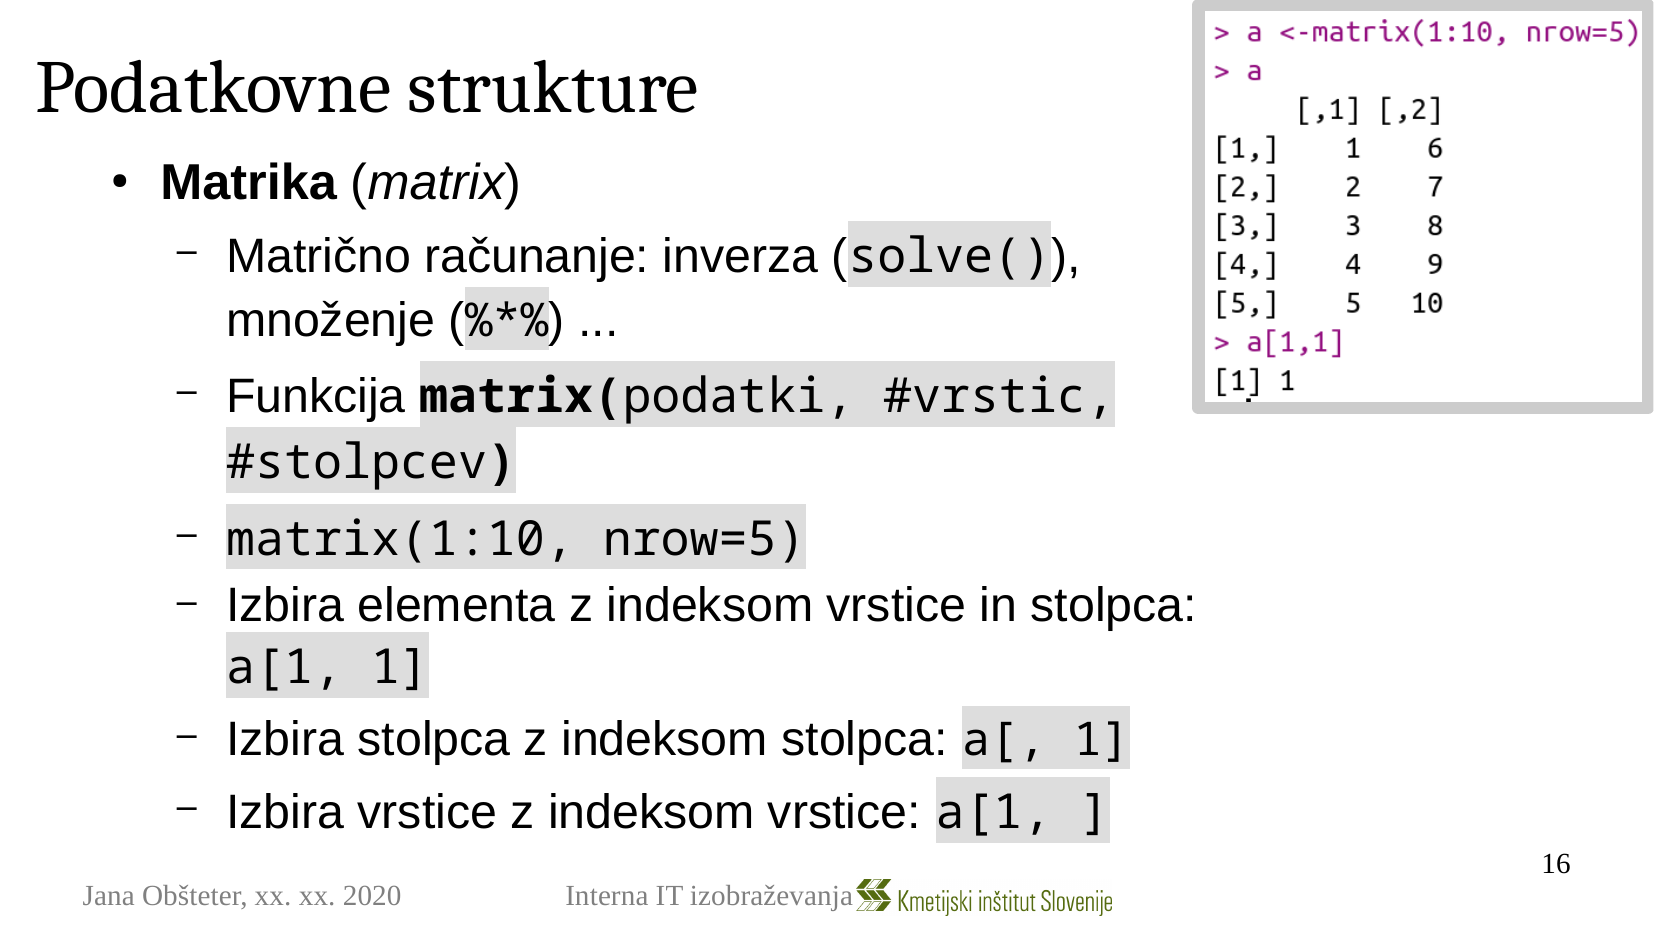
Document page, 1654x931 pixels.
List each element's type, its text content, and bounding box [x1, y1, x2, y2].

list Matrika (matrix) Matrično računanje: inverza (solve()), množenje (%*%) ... Funkcija matrix(podatki, #vrstic, #stolpcev) matrix(1:10, nrow=5) Izbira elementa z indeksom vrstice in stolpca: a[1, 1] Izbira stolpca z indeksom stolpca: a[, 1] Izbira vrstice z indeksom vrstice: a[1, ] [94, 153, 1252, 851]
picture [856, 879, 1112, 916]
picture [1204, 11, 1642, 402]
title Podatkovne strukture [35, 21, 1192, 154]
